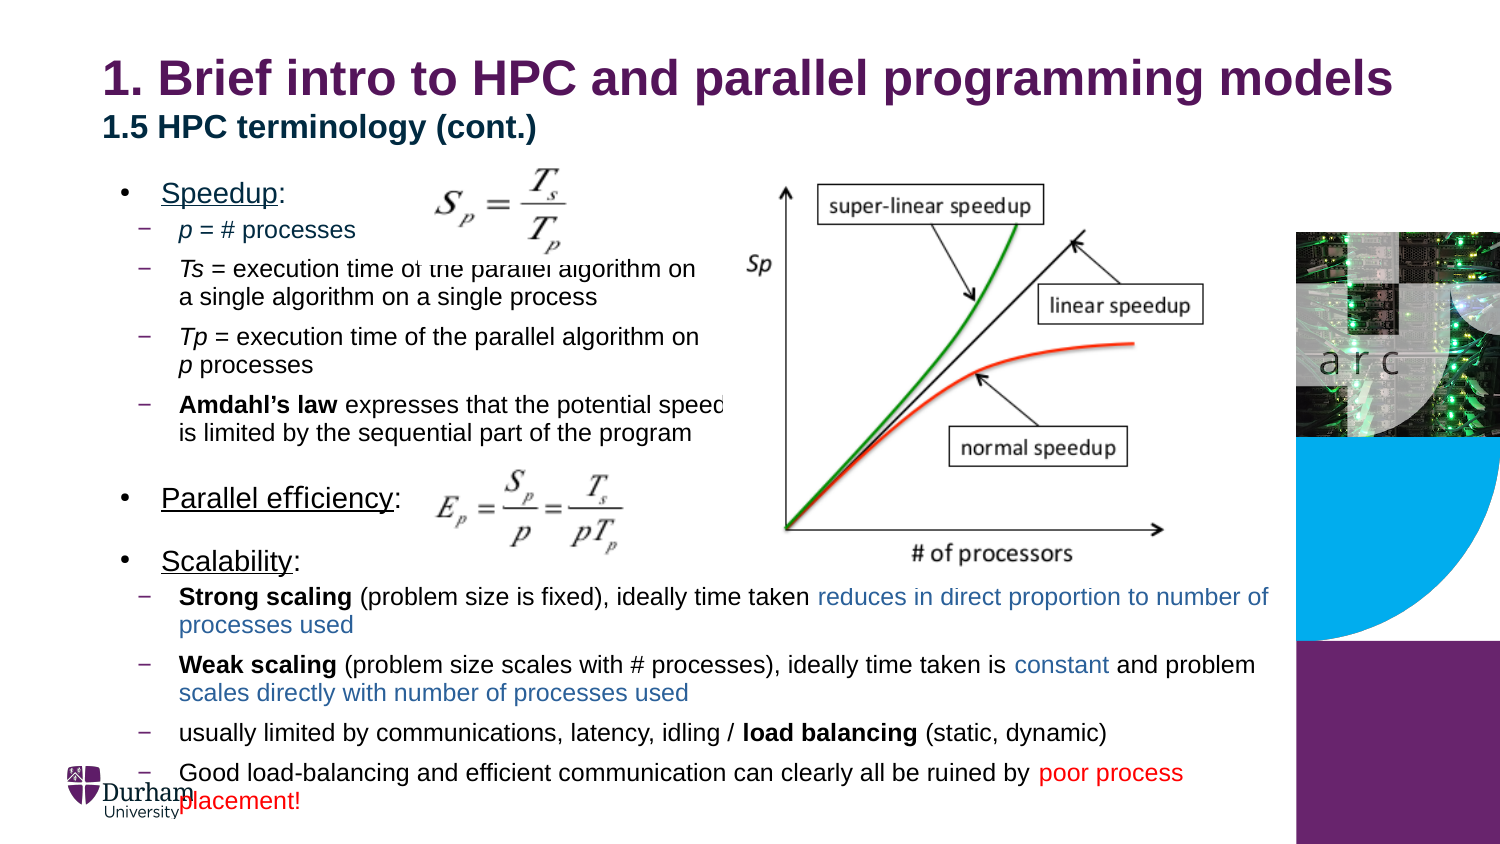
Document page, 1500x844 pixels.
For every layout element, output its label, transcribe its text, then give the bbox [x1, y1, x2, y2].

list Speedup: p = # processes Ts = execution time of the parallel algorithm on a single algorithm on a single process Tp = execution time of the parallel algorithm on p processes Amdahl’s law expresses that the potential speedup is limited by the sequential part of the program Parallel eﬃciency: Scalability: Strong scaling (problem size is fixed), ideally time taken reduces in direct proportion to number of processes used Weak scaling (problem size scales with # processes), ideally time taken is constant and problem scales directly with number of processes used usually limited by communications, latency, idling / load balancing (static, dynamic) Good load-balancing and efficient communication can clearly all be ruined by poor process placement! [101, 176, 1293, 815]
title 1. Brief intro to HPC and parallel programming models 1.5 HPC terminology (cont.) [101, 45, 1399, 187]
text_box [1296, 640, 1500, 844]
picture [67, 766, 193, 819]
picture [1296, 232, 1500, 436]
picture [723, 160, 1245, 588]
picture [1332, 467, 1500, 640]
picture [418, 146, 591, 265]
picture [410, 447, 650, 565]
